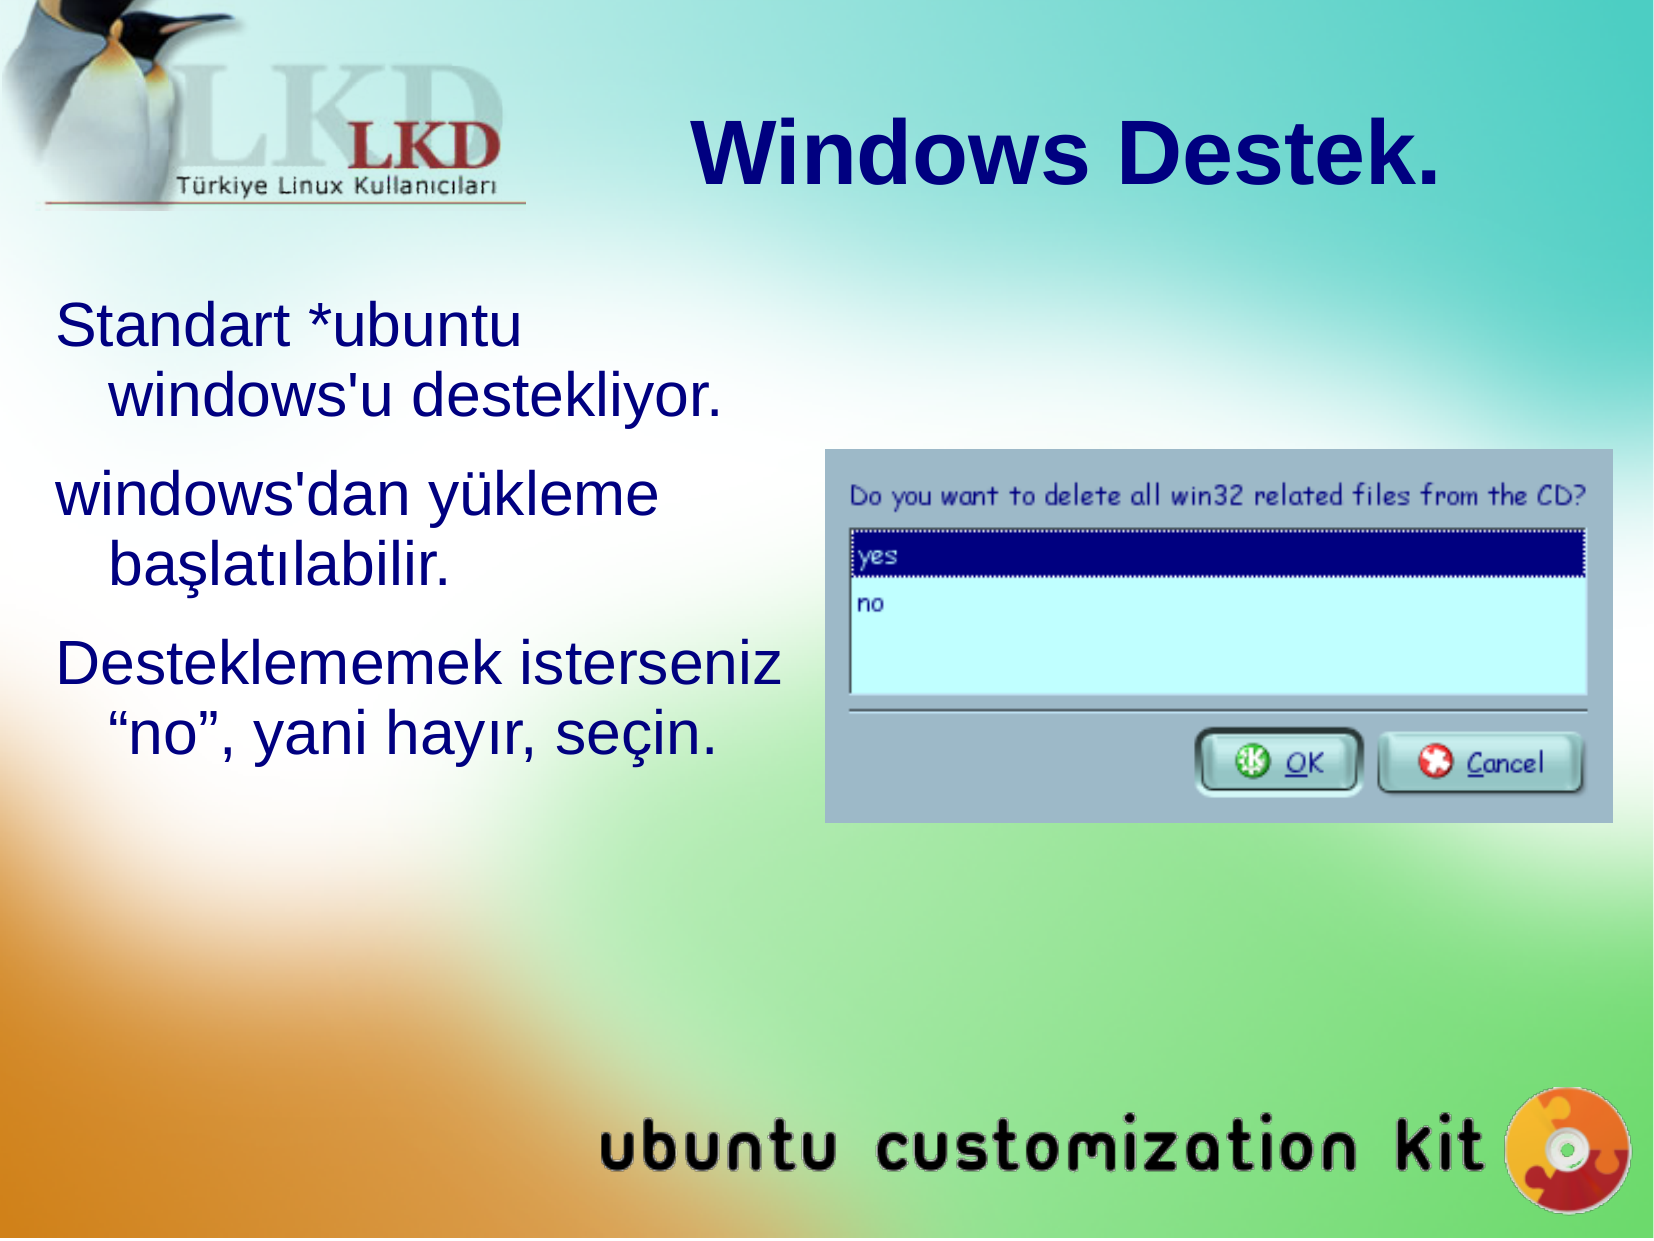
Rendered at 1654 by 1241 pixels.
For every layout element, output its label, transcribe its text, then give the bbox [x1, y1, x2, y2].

picture [0, 0, 1654, 1238]
title Windows Destek. [562, 56, 1571, 250]
list Standart *ubuntu windows'u destekliyor. windows'dan yükleme başlatılabilir. Desteklememek isterseniz “no”, yani hayır, seçin. [37, 290, 826, 1094]
